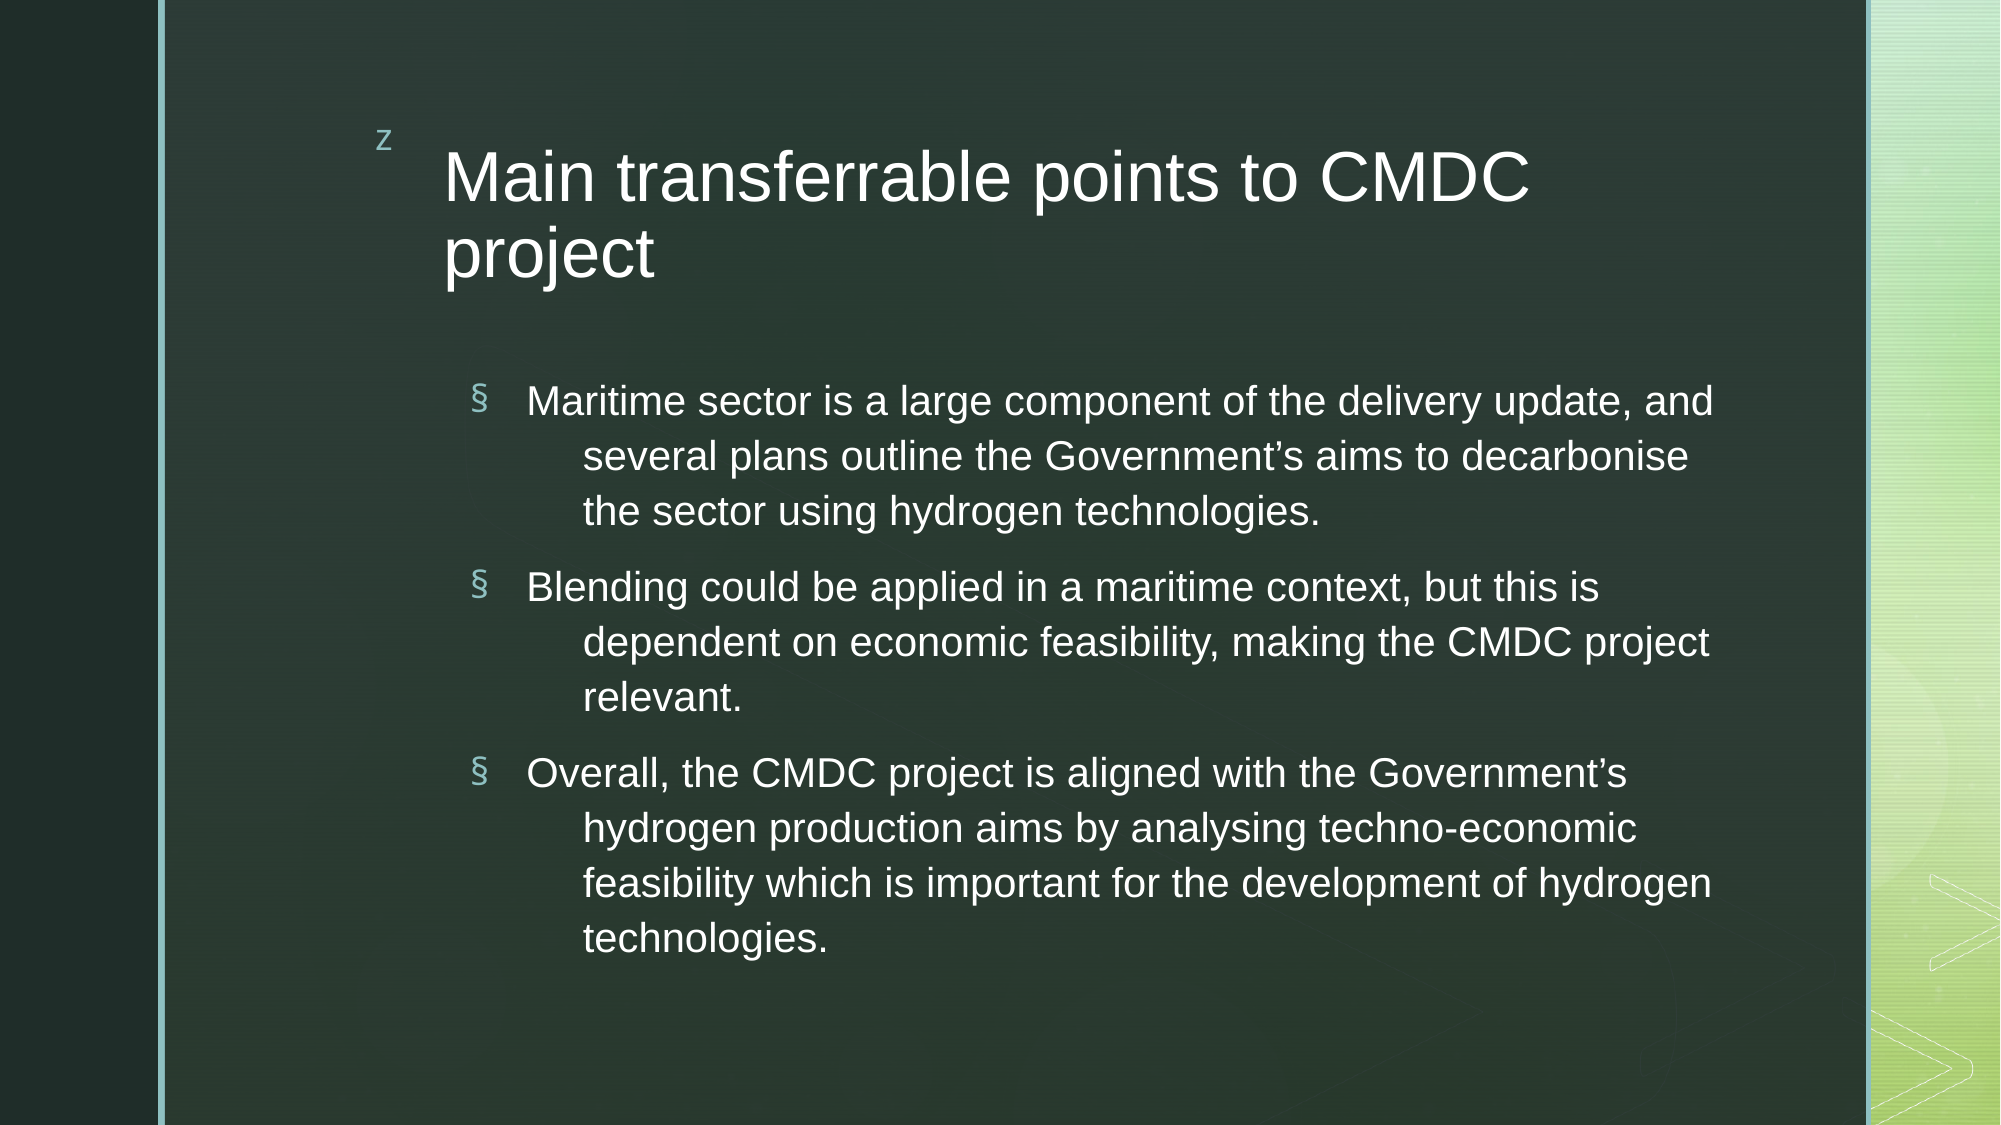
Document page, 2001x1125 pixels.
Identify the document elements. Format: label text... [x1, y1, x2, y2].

title Main transferrable points to CMDC project [428, 132, 1734, 310]
list Maritime sector is a large component of the delivery update, and several plans outline the Government’s aims to decarbonise the sector using hydrogen technologies. Blending could be applied in a maritime context, but this is dependent on economic feasibility, making the CMDC project relevant. Overall, the CMDC project is aligned with the Government’s hydrogen production aims by analysing techno-economic feasibility which is important for the development of hydrogen technologies. [454, 336, 1734, 993]
